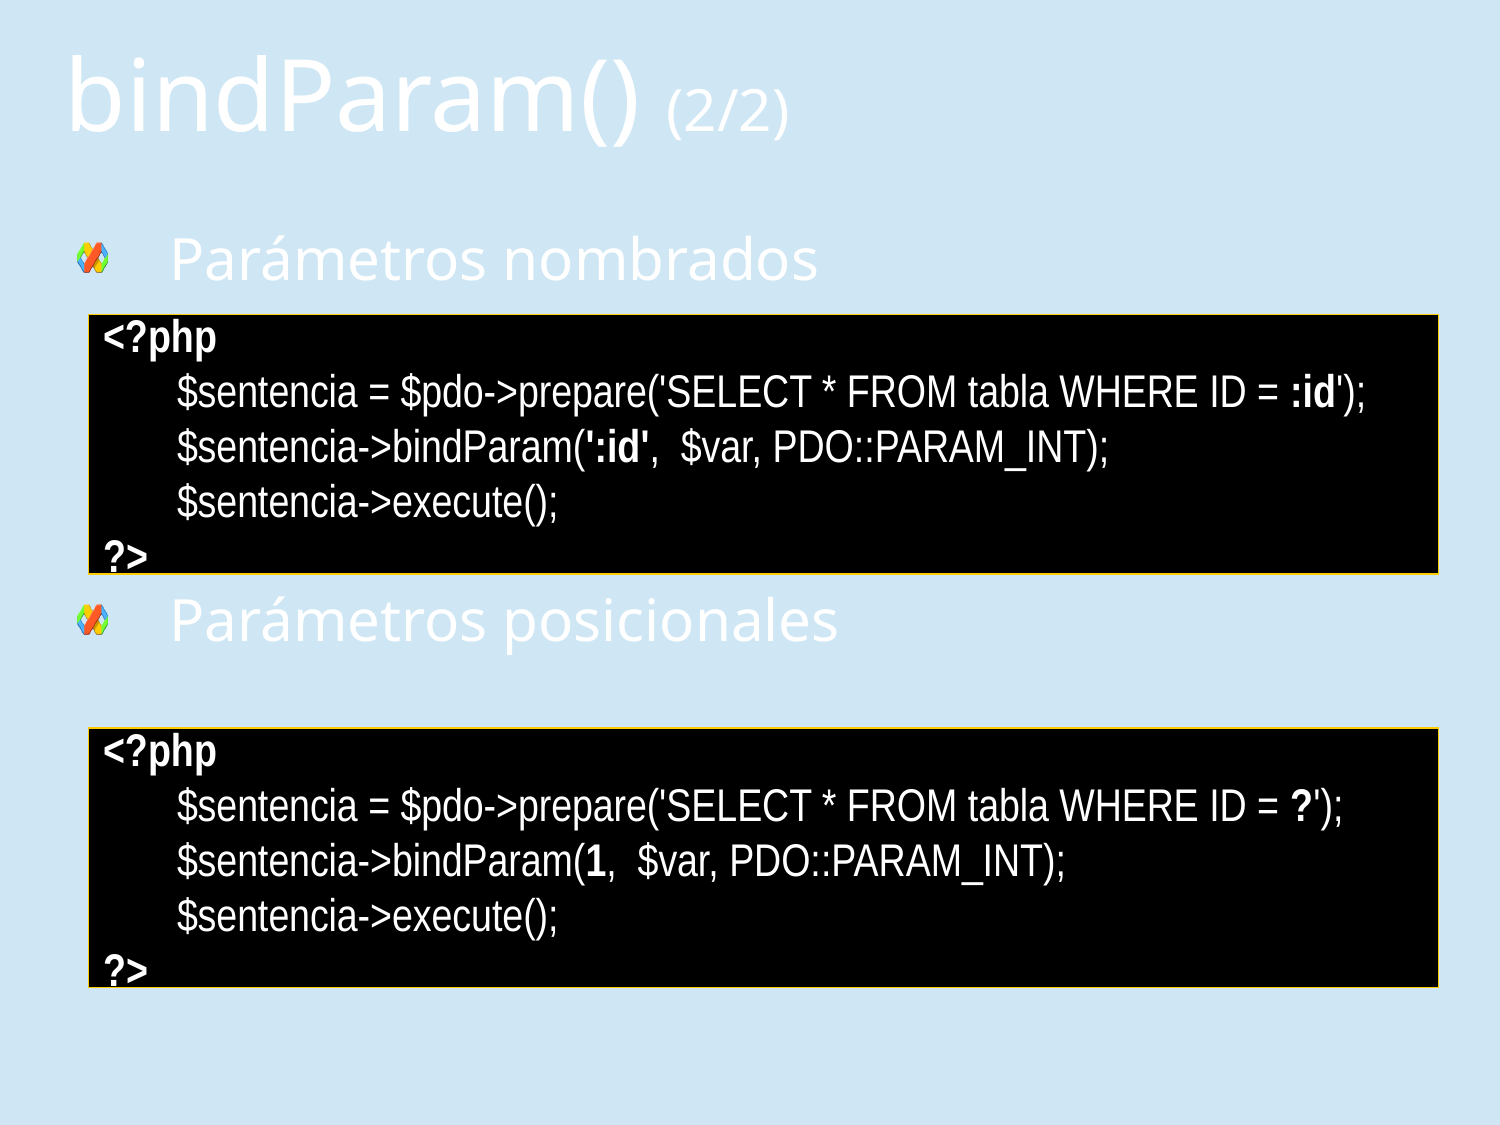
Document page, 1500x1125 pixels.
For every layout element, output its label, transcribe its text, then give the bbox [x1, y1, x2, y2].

text_box bindParam() (2/2) [49, 37, 1456, 161]
text_box Parámetros nombrados Parámetros posicionales [63, 222, 1500, 662]
text_box <?php $sentencia = $pdo->prepare('SELECT * FROM tabla WHERE ID = ?'); $sentencia->bindParam(1, $var, PDO::PARAM_INT); $sentencia->execute(); ?> [88, 727, 1439, 988]
picture [77, 242, 108, 273]
text_box <?php $sentencia = $pdo->prepare('SELECT * FROM tabla WHERE ID = :id'); $sentencia->bindParam(':id', $var, PDO::PARAM_INT); $sentencia->execute(); ?> [88, 314, 1439, 575]
picture [77, 604, 108, 635]
